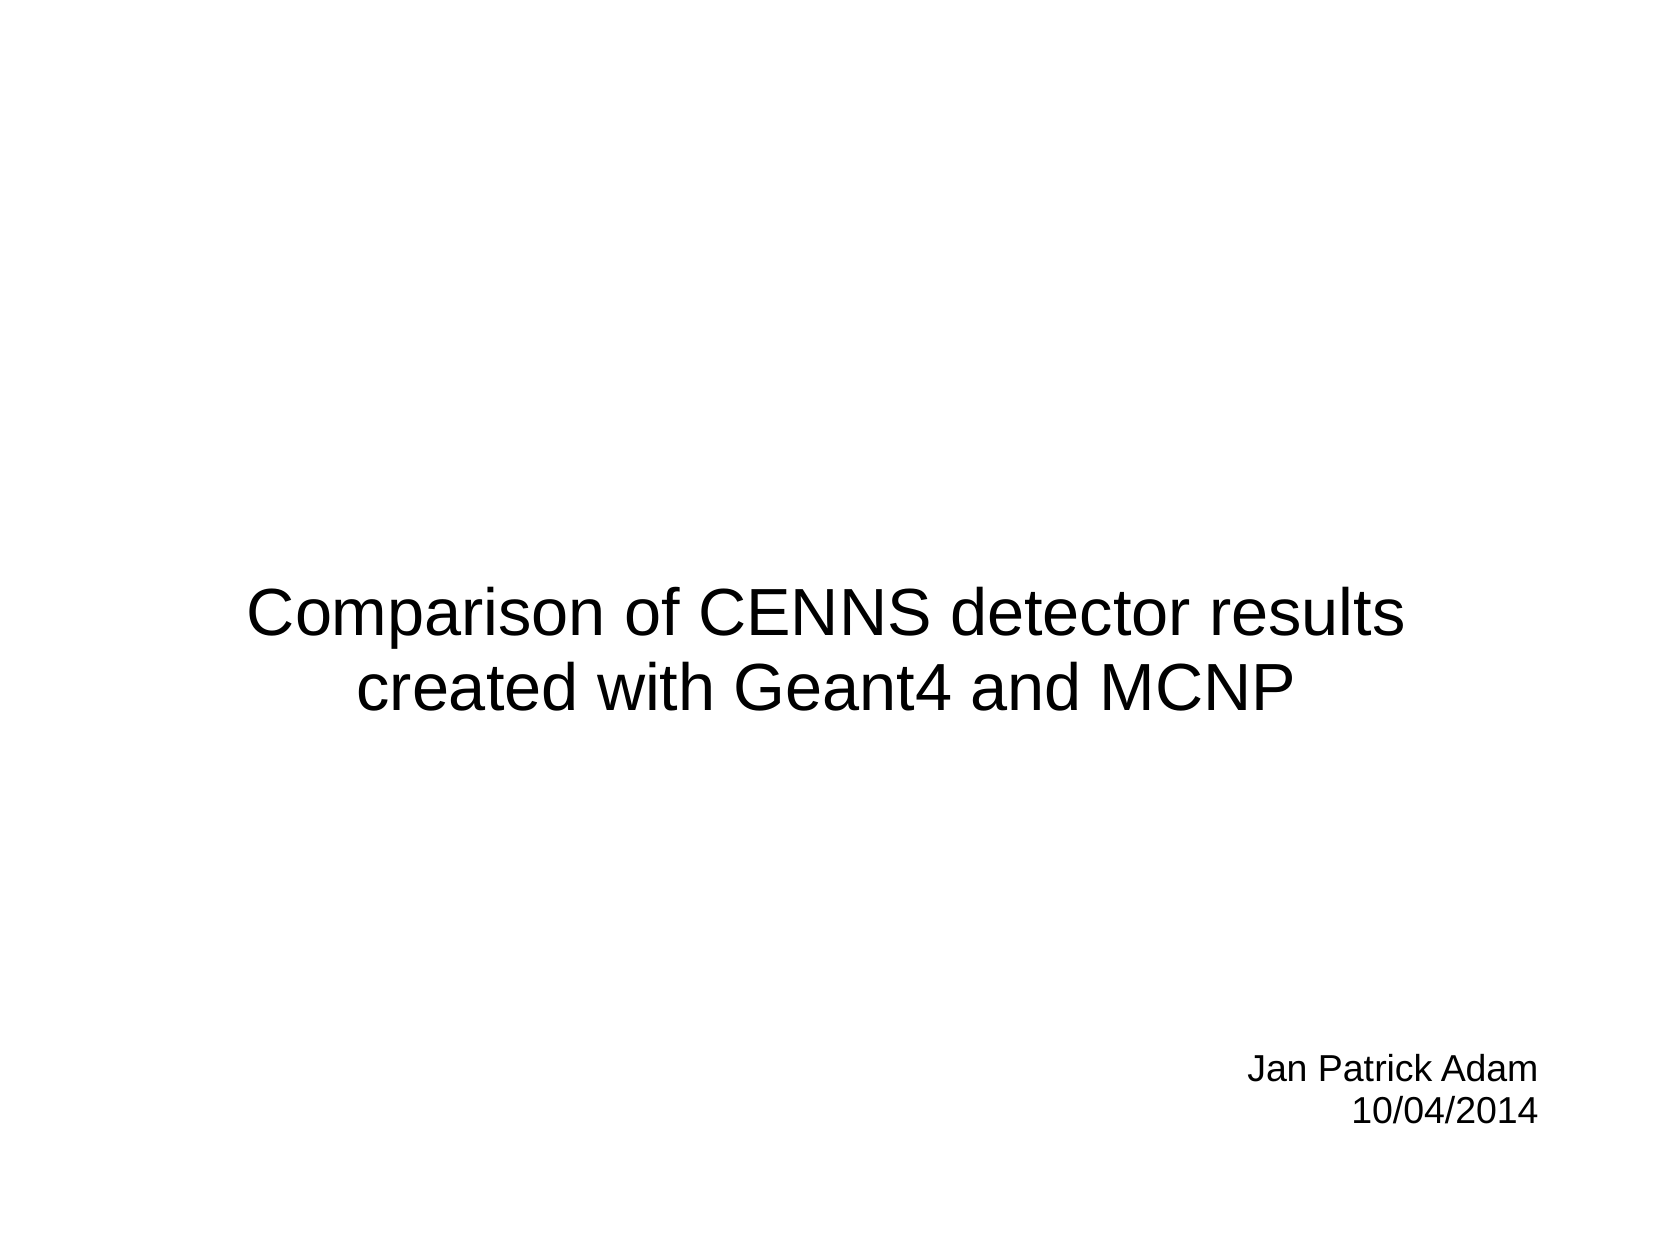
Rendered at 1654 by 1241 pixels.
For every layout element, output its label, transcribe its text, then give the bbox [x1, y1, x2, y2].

subtitle Comparison of CENNS detector results created with Geant4 and MCNP [82, 290, 1571, 1010]
text_box Jan Patrick Adam 10/04/2014 [692, 1040, 1554, 1148]
